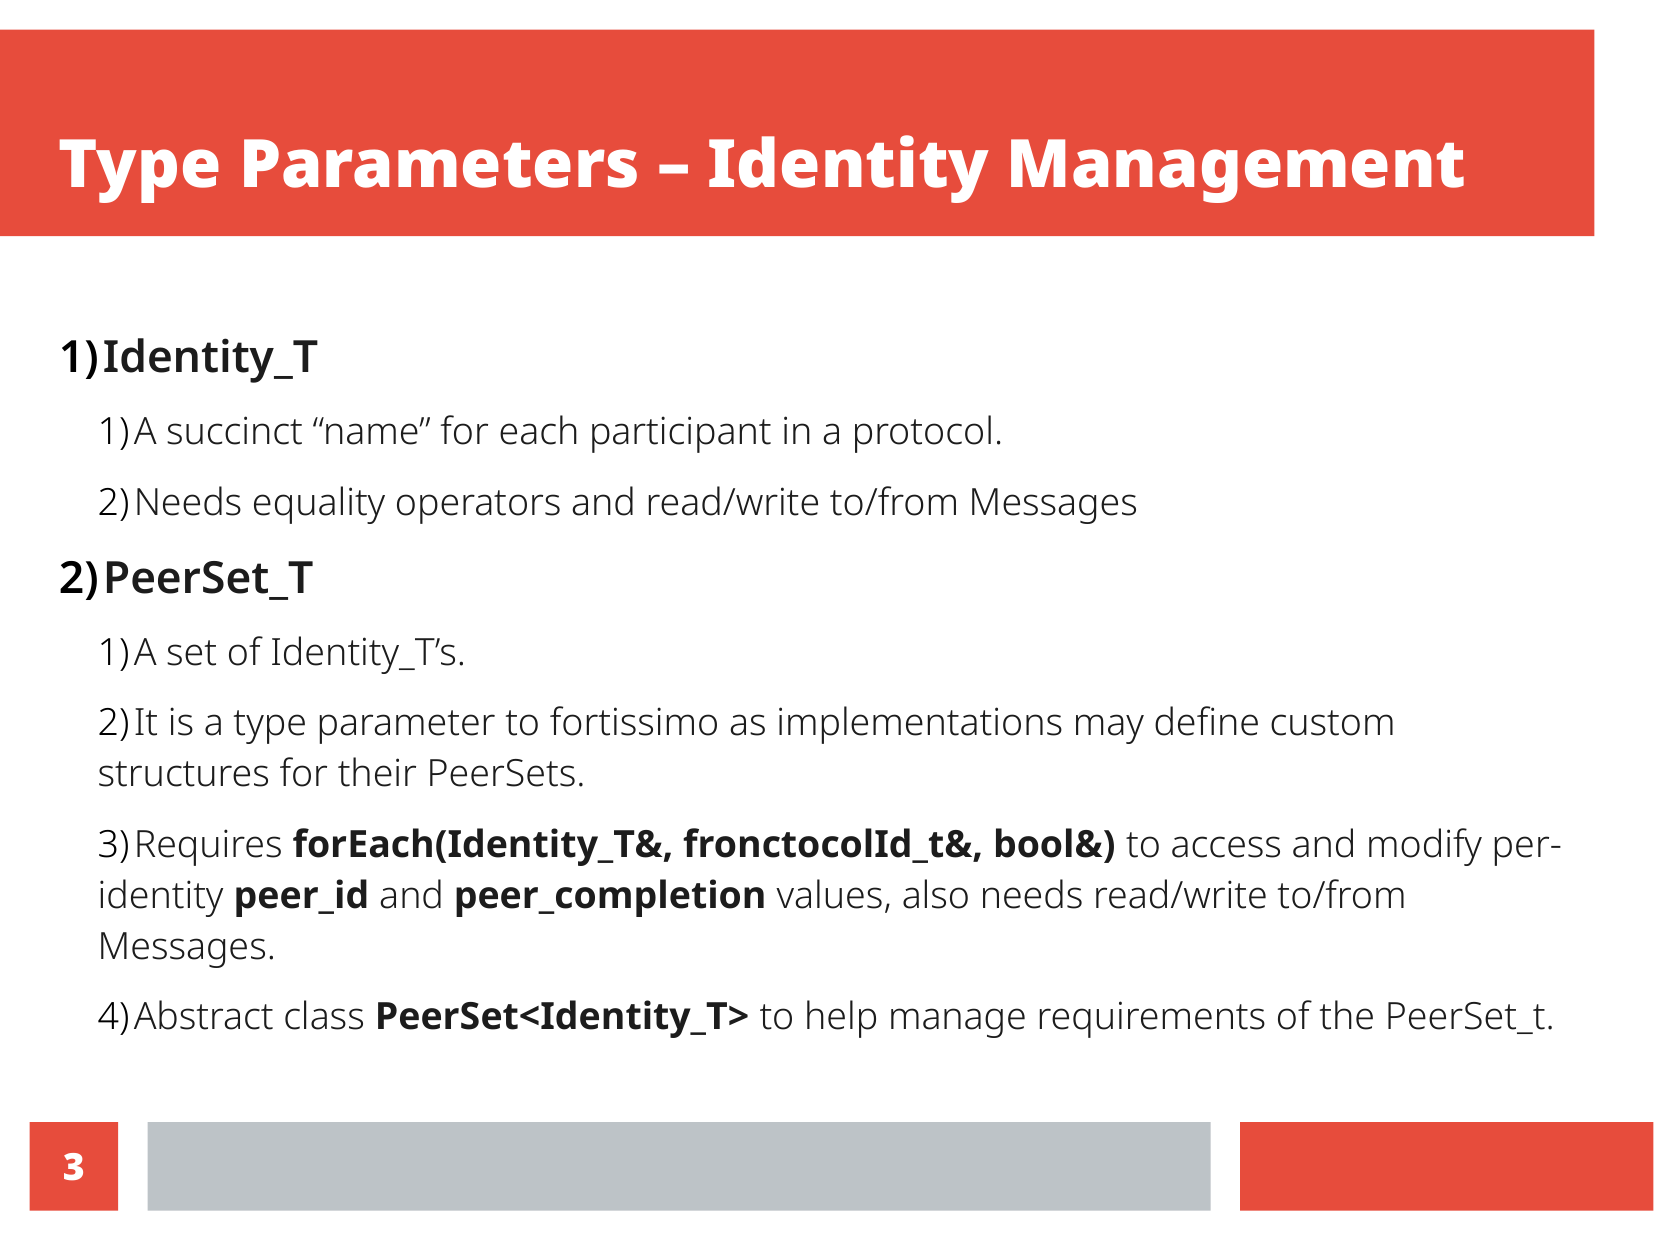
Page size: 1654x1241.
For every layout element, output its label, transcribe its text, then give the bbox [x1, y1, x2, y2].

list Identity_T A succinct “name” for each participant in a protocol. Needs equality operators and read/write to/from Messages PeerSet_T A set of Identity_T’s. It is a type parameter to fortissimo as implementations may define custom structures for their PeerSets. Requires forEach(Identity_T&, fronctocolId_t&, bool&) to access and modify per-identity peer_id and peer_completion values, also needs read/write to/from Messages. Abstract class PeerSet<Identity_T> to help manage requirements of the PeerSet_t. [59, 324, 1565, 1093]
title Type Parameters – Identity Management [59, 59, 1595, 207]
